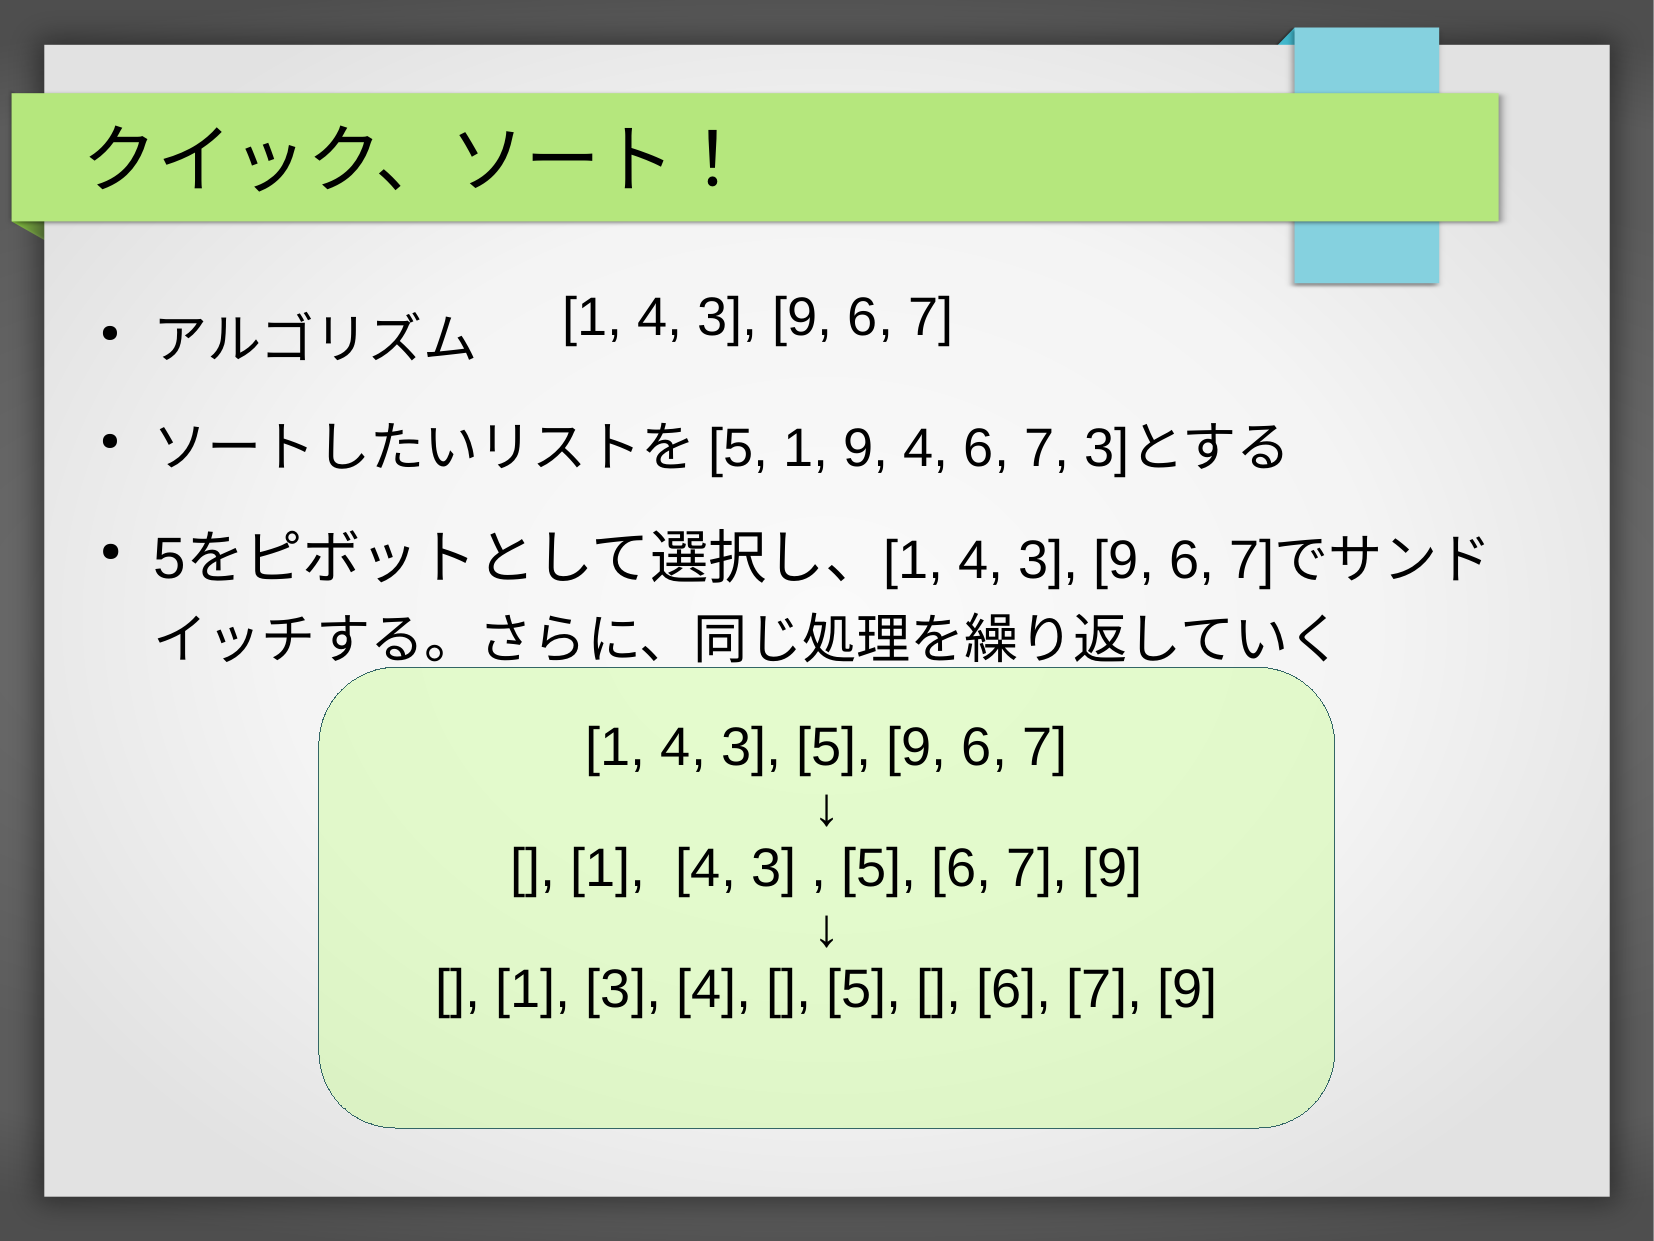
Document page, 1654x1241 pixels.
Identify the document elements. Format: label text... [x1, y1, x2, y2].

list アルゴリズム ソートしたいリストを [5, 1, 9, 4, 6, 7, 3]とする 5をピボットとして選択し、[1, 4, 3], [9, 6, 7]でサンドイッチする。さらに、同じ処理を繰り返していく [82, 295, 1571, 1015]
title クイック、ソート！ [82, 94, 1264, 213]
text_box [1, 4, 3], [9, 6, 7] [547, 278, 969, 355]
text_box [1, 4, 3], [5], [9, 6, 7] ↓ [], [1], [4, 3] , [5], [6, 7], [9] ↓ [], [1], [3], [4], [], [5], [], [6], [7], [9] [318, 667, 1335, 1129]
picture [0, 0, 1654, 1241]
